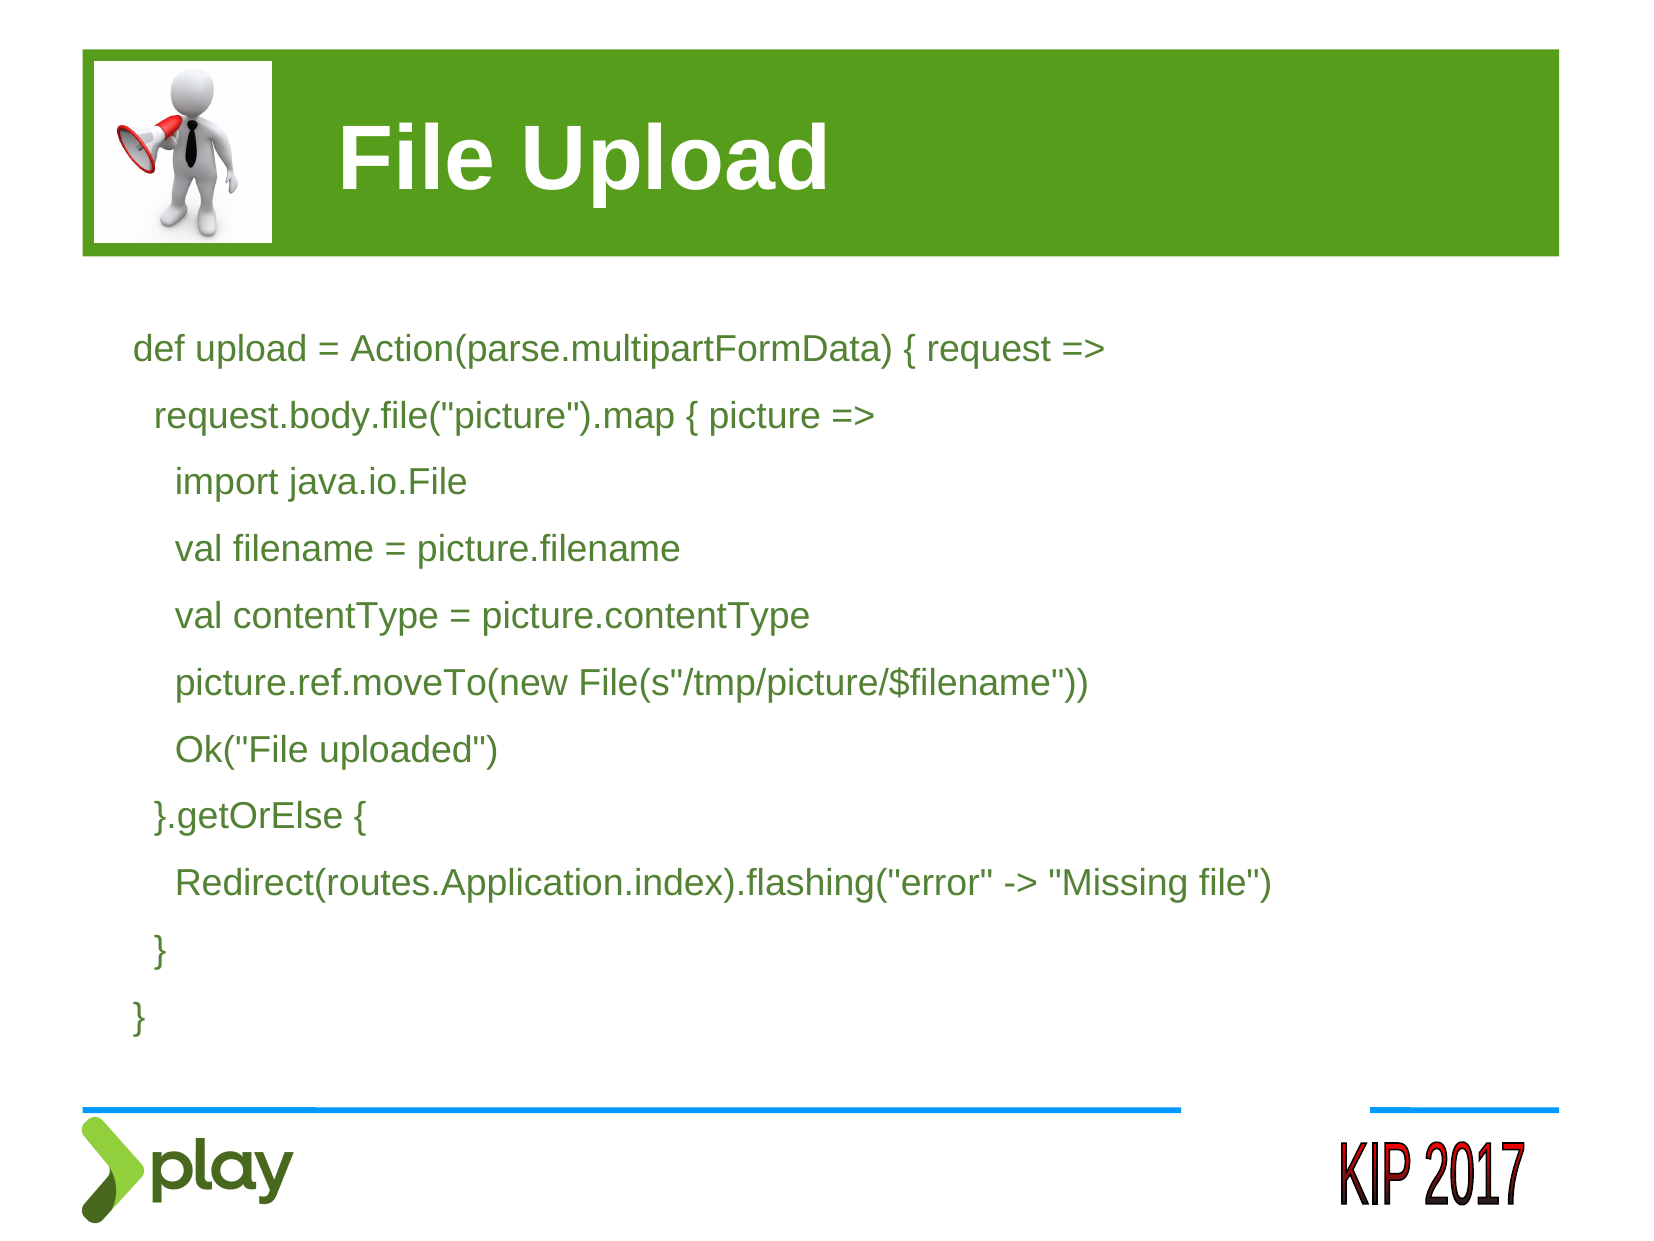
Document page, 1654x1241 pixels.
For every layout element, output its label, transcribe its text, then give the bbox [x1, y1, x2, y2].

text_box def upload = Action(parse.multipartFormData) { request => request.body.file("picture").map { picture => import java.io.File val filename = picture.filename val contentType = picture.contentType picture.ref.moveTo(new File(s"/tmp/picture/$filename")) Ok("File uploaded") }.getOrElse { Redirect(routes.Application.index).flashing("error" -> "Missing file") } } [82, 299, 1560, 1065]
picture [68, 1111, 302, 1229]
title File Upload [82, 49, 1560, 257]
picture [94, 61, 272, 243]
